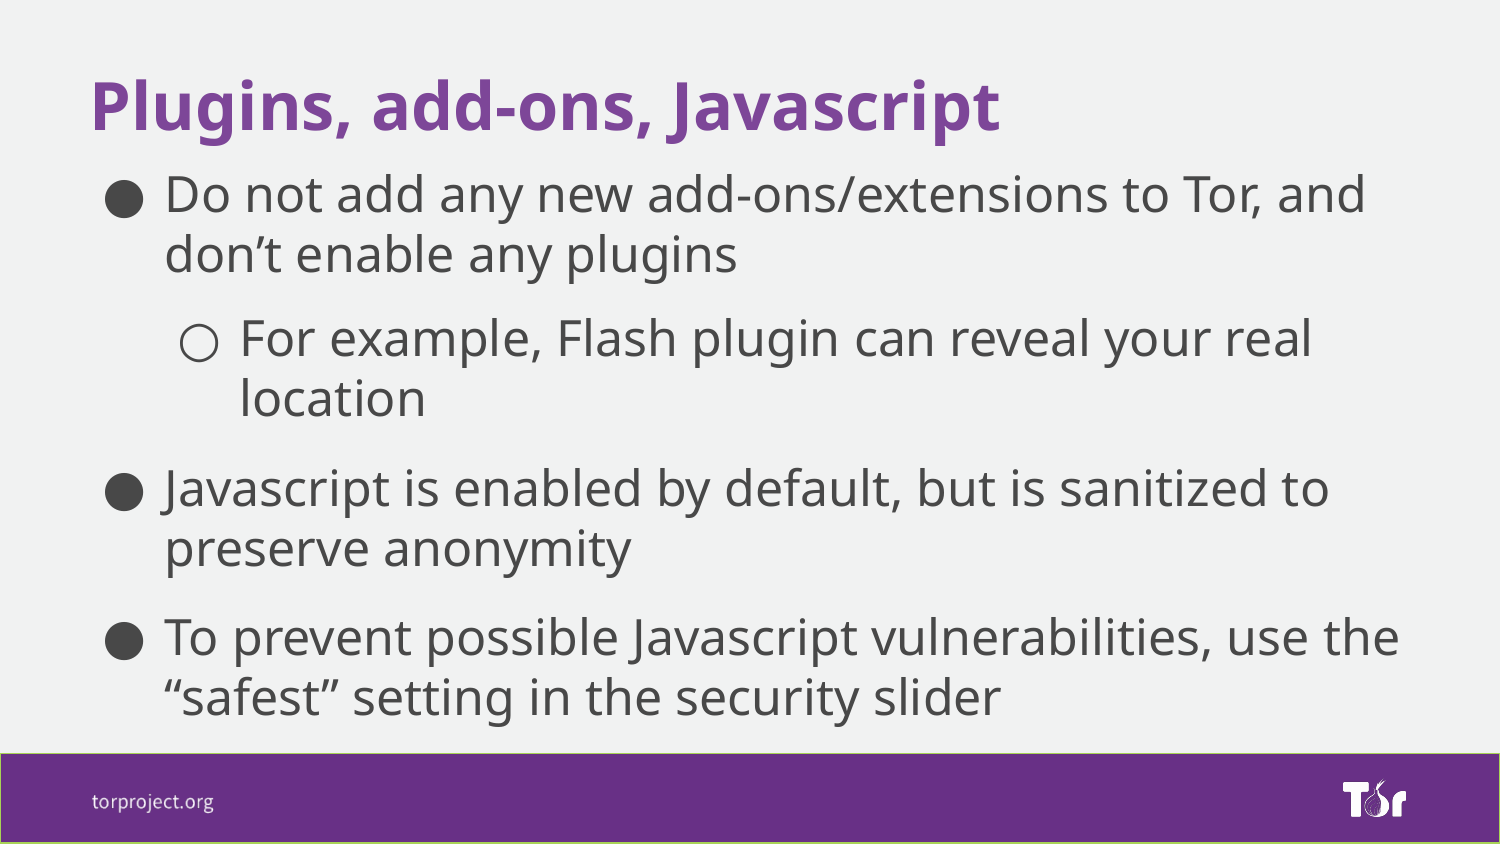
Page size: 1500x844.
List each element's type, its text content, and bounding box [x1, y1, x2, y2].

text_box Do not add any new add-ons/extensions to Tor, and don’t enable any plugins For example, Flash plugin can reveal your real location Javascript is enabled by default, but is sanitized to preserve anonymity To prevent possible Javascript vulnerabilities, use the “safest” setting in the security slider [74, 155, 1425, 712]
picture [1343, 778, 1406, 817]
picture [75, 780, 604, 821]
text_box Plugins, add-ons, Javascript [74, 33, 1425, 155]
